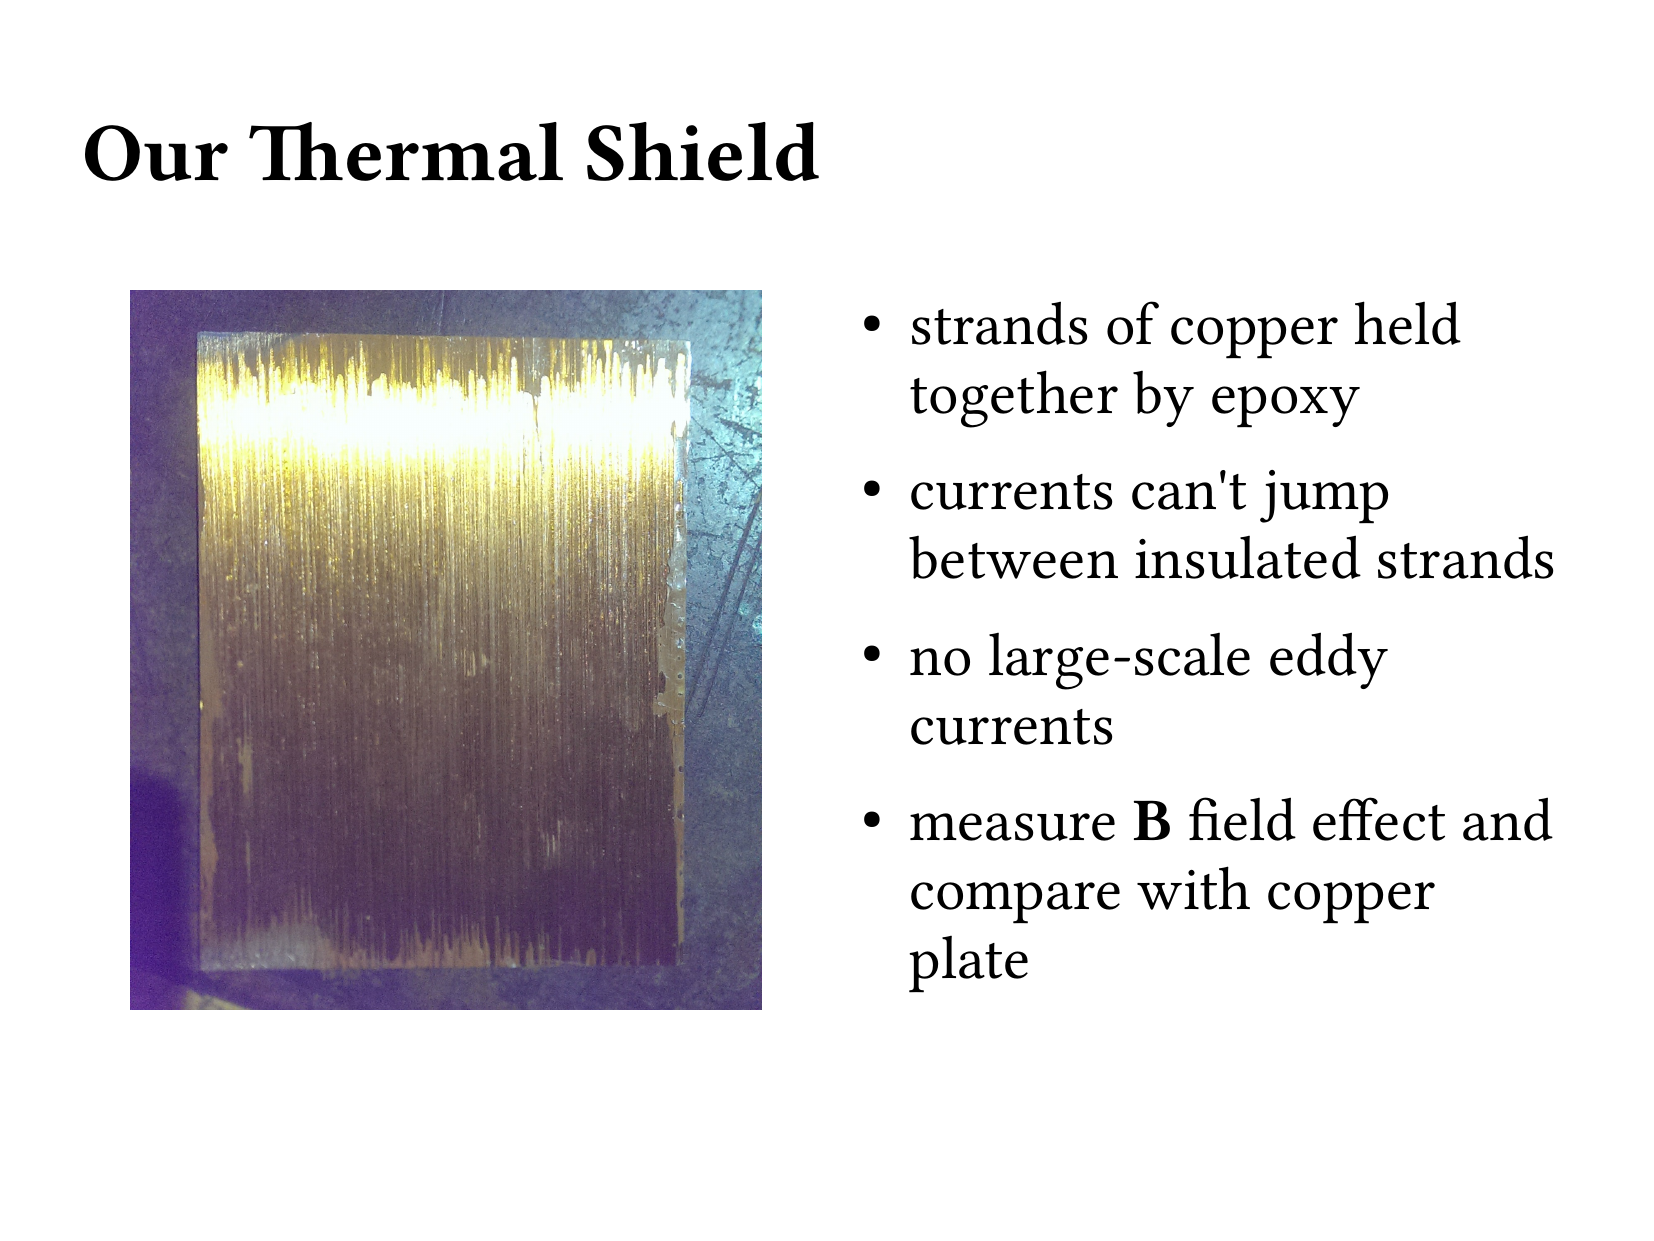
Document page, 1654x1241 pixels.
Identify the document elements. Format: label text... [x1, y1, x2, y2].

list strands of copper held together by epoxy currents can't jump between insulated strands no large-scale eddy currents measure B field effect and compare with copper plate [845, 290, 1572, 1010]
picture [130, 290, 762, 1010]
title Our Thermal Shield [82, 49, 1571, 257]
